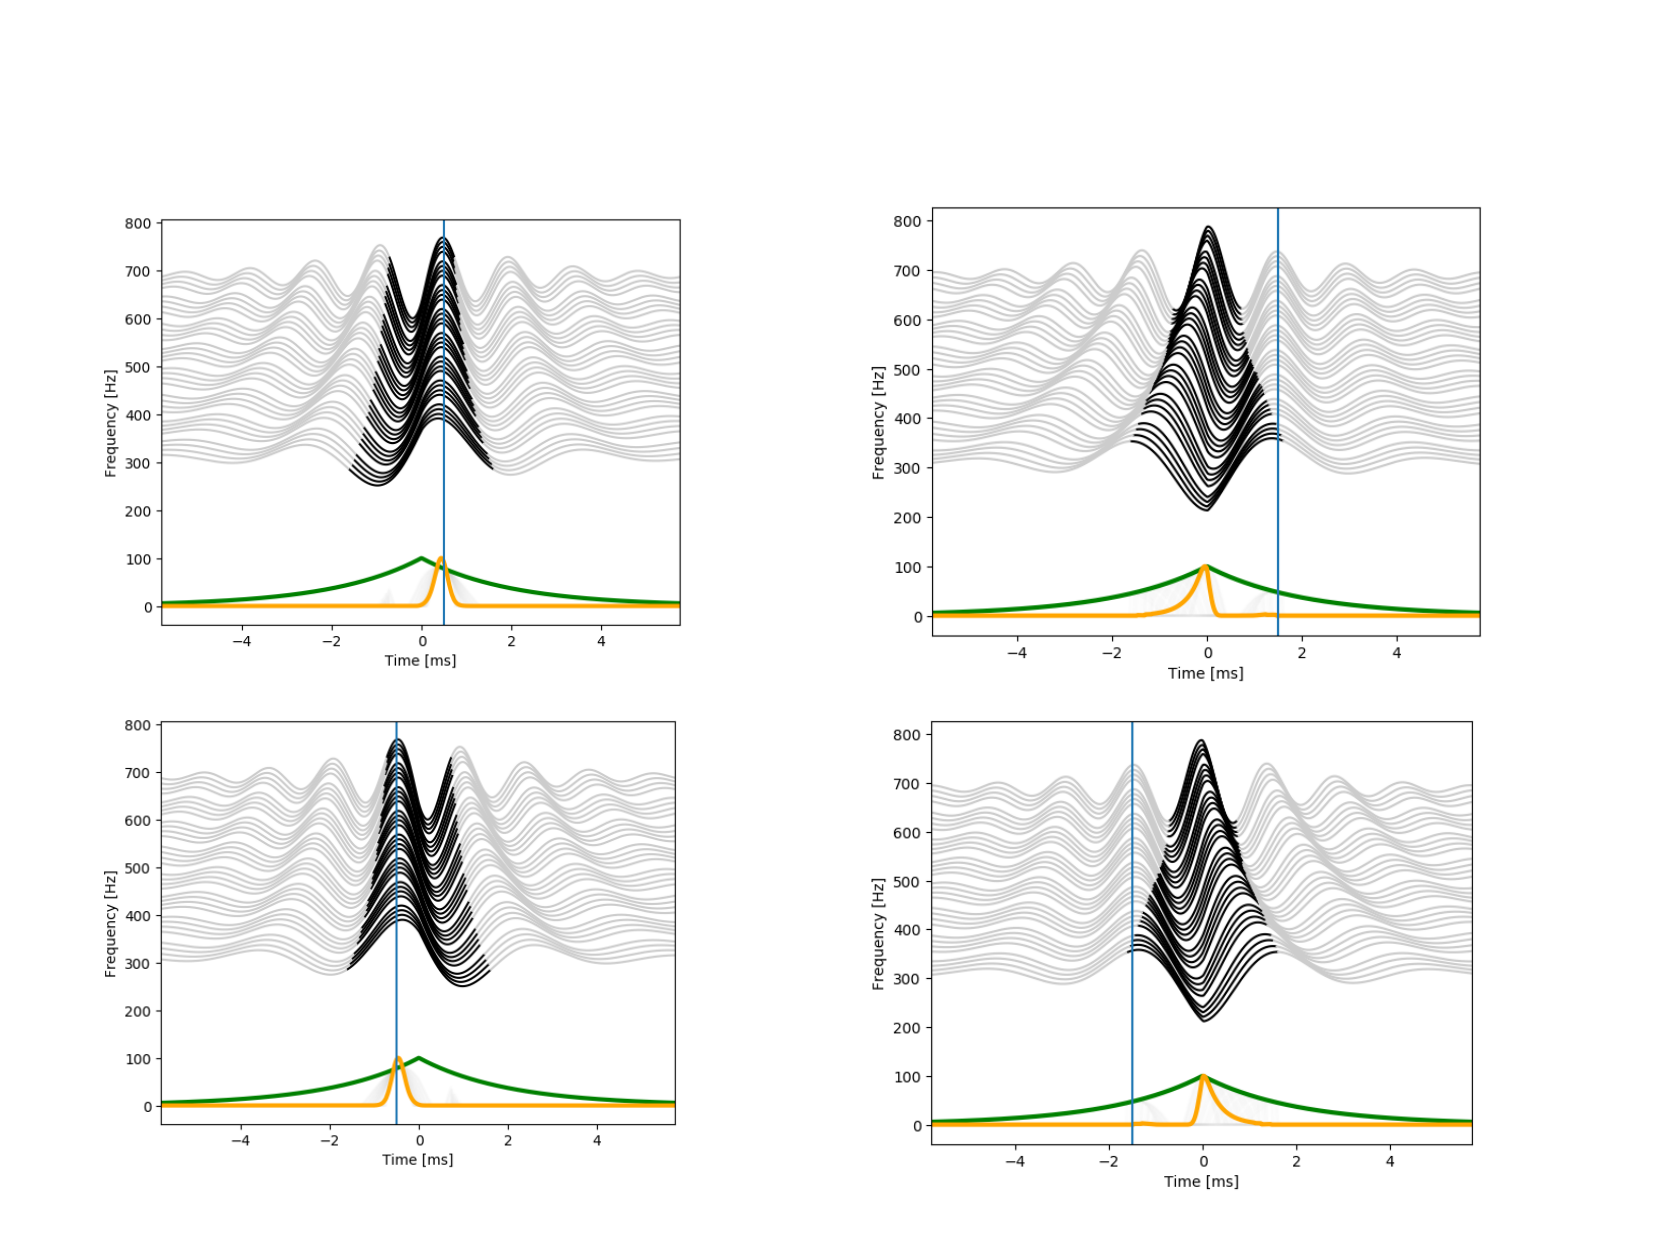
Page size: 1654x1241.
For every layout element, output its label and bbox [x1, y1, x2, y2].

picture [862, 188, 1498, 697]
picture [862, 702, 1490, 1205]
picture [95, 703, 692, 1182]
picture [95, 201, 697, 683]
